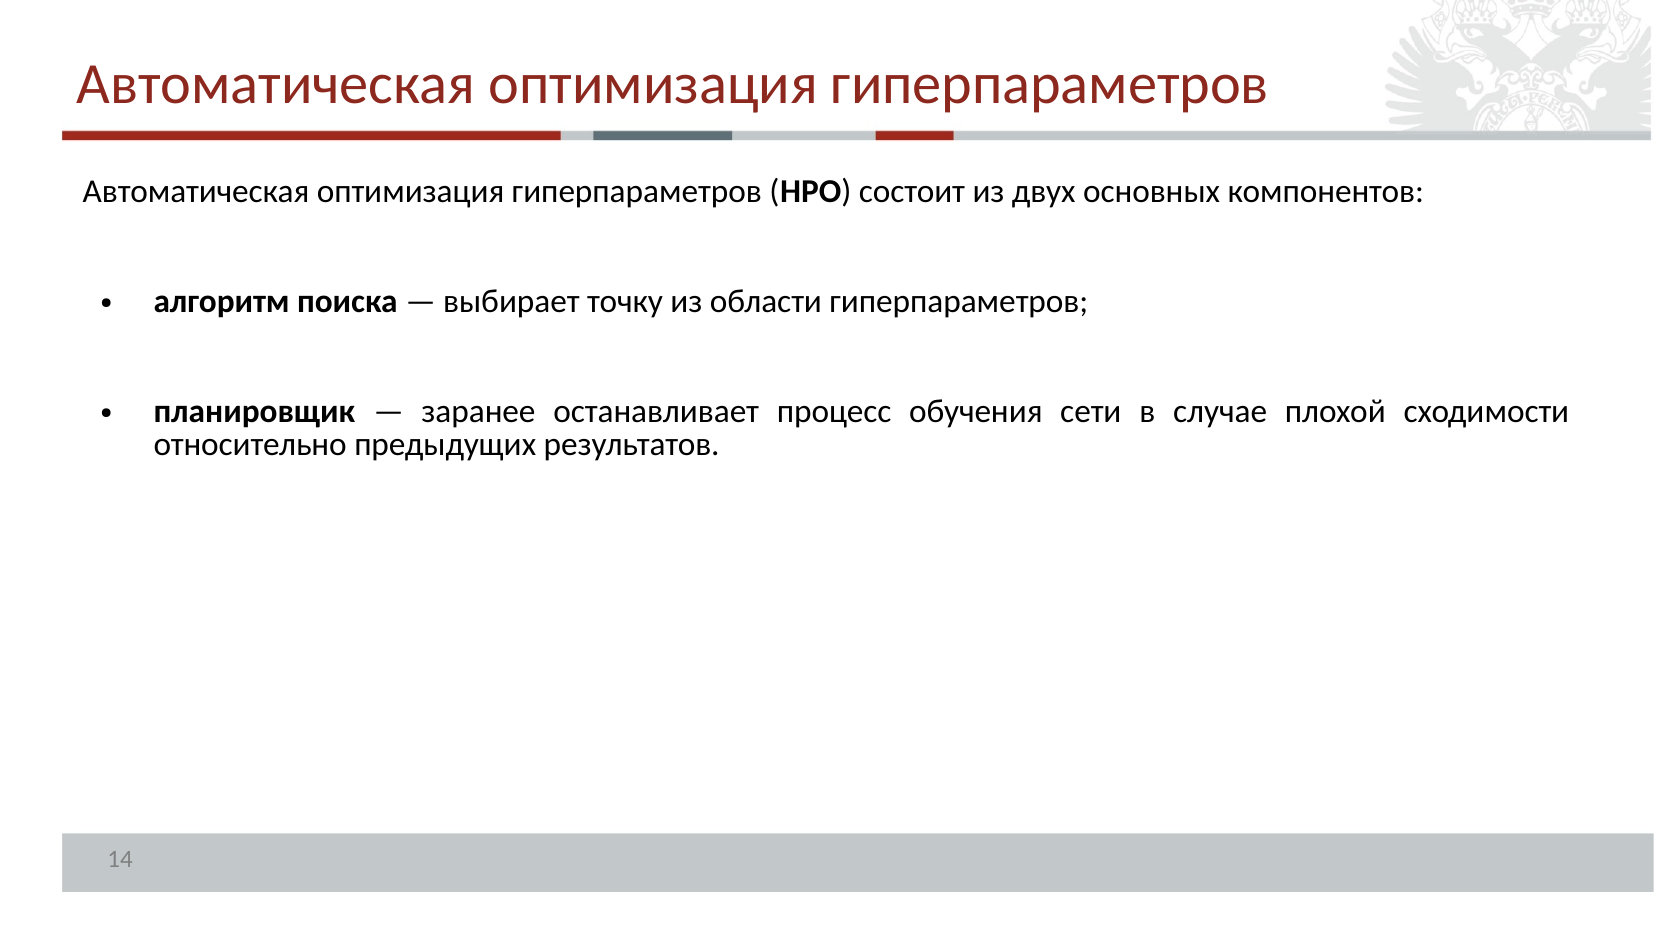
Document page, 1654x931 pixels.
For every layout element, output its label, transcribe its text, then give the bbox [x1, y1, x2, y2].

title Автоматическая оптимизация гиперпараметров [76, 48, 1565, 130]
list Автоматическая оптимизация гиперпараметров (HPO) состоит из двух основных компонентов: алгоритм поиска — выбирает точку из области гиперпараметров; планировщик — заранее останавливает процесс обучения сети в случае плохой сходимости относительно предыдущих результатов. [82, 177, 1571, 798]
picture [0, 0, 1654, 931]
